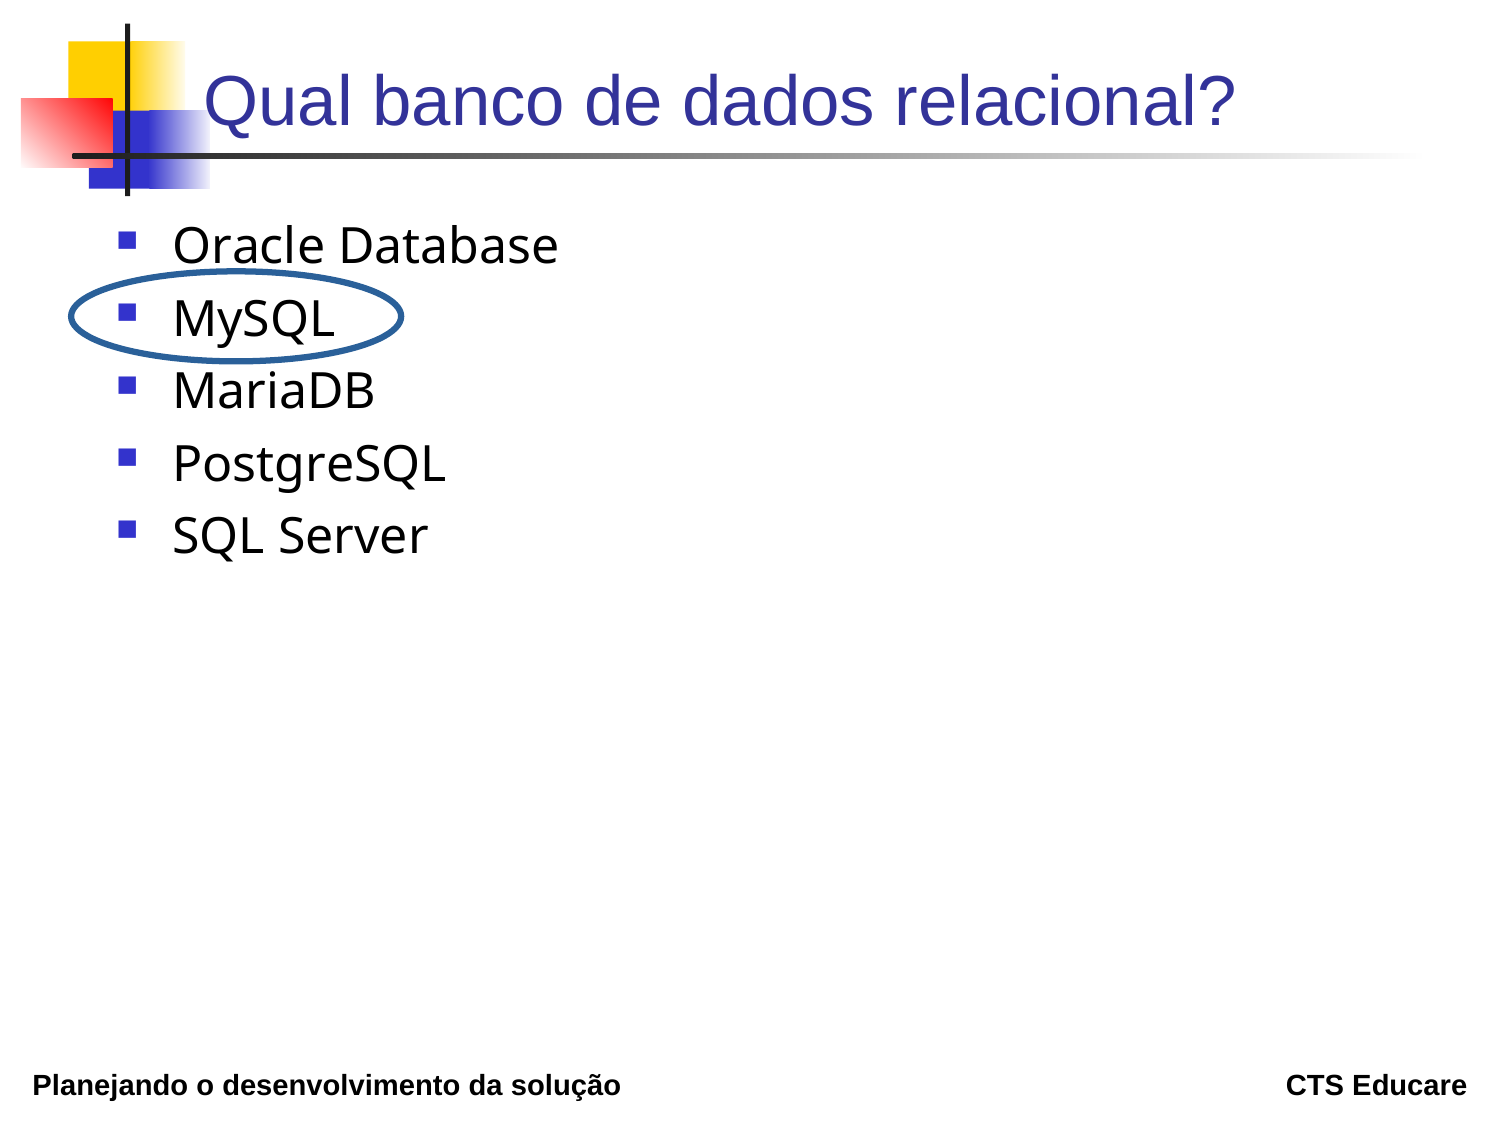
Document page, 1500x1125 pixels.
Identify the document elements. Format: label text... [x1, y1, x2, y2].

title Qual banco de dados relacional? [188, 46, 1468, 149]
text_box [71, 290, 100, 342]
list Oracle Database MySQL MariaDB PostgreSQL SQL Server [100, 206, 1447, 1024]
